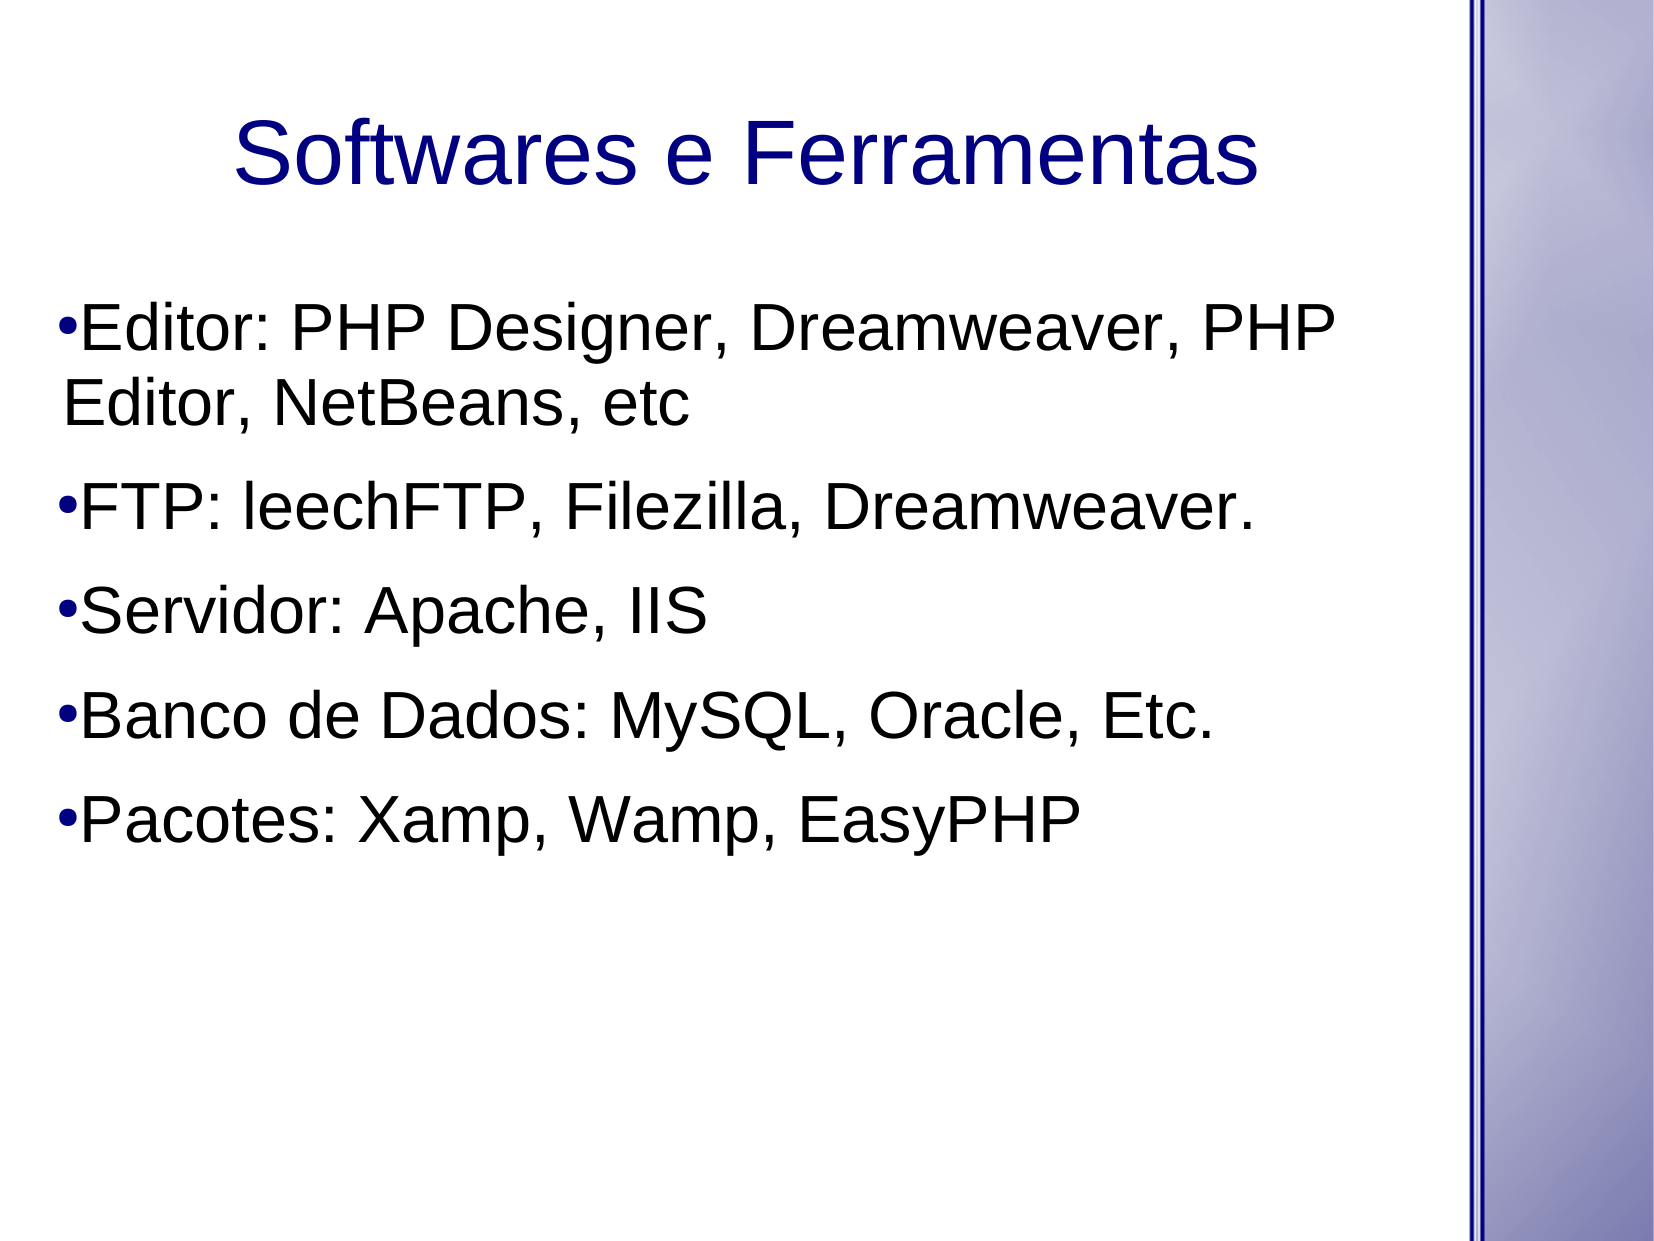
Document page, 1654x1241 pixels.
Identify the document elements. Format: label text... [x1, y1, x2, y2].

picture [0, 0, 1654, 1241]
list Editor: PHP Designer, Dreamweaver, PHP Editor, NetBeans, etc FTP: leechFTP, Filezilla, Dreamweaver. Servidor: Apache, IIS Banco de Dados: MySQL, Oracle, Etc. Pacotes: Xamp, Wamp, EasyPHP [47, 290, 1447, 1109]
title Softwares e Ferramentas [47, 49, 1447, 257]
